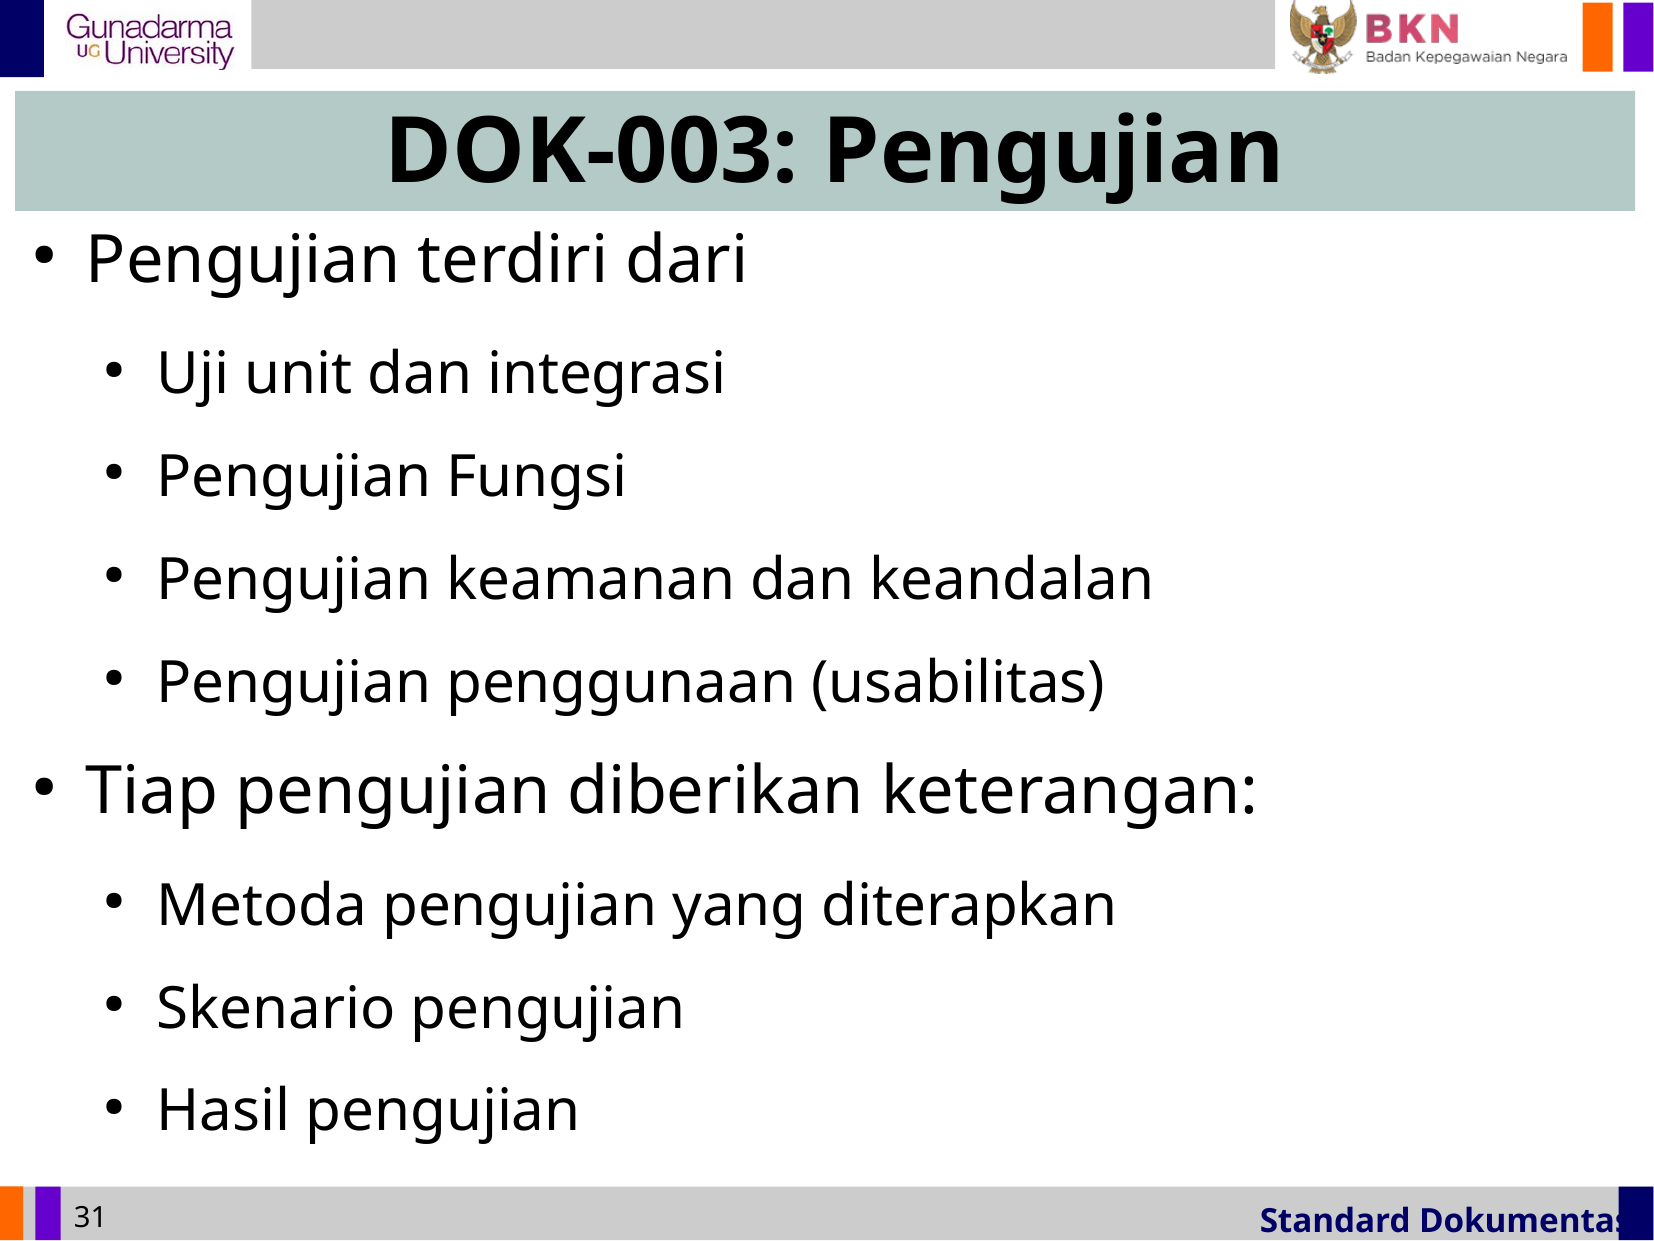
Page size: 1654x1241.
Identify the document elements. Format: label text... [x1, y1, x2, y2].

picture [65, 0, 235, 70]
list Pengujian terdiri dari Uji unit dan integrasi Pengujian Fungsi Pengujian keamanan dan keandalan Pengujian penggunaan (usabilitas) Tiap pengujian diberikan keterangan: Metoda pengujian yang diterapkan Skenario pengujian Hasil pengujian [14, 210, 1630, 1171]
text_box [1592, 90, 1636, 211]
picture [1290, 0, 1567, 74]
text_box [15, 90, 78, 210]
title DOK-003: Pengujian [78, 84, 1592, 210]
